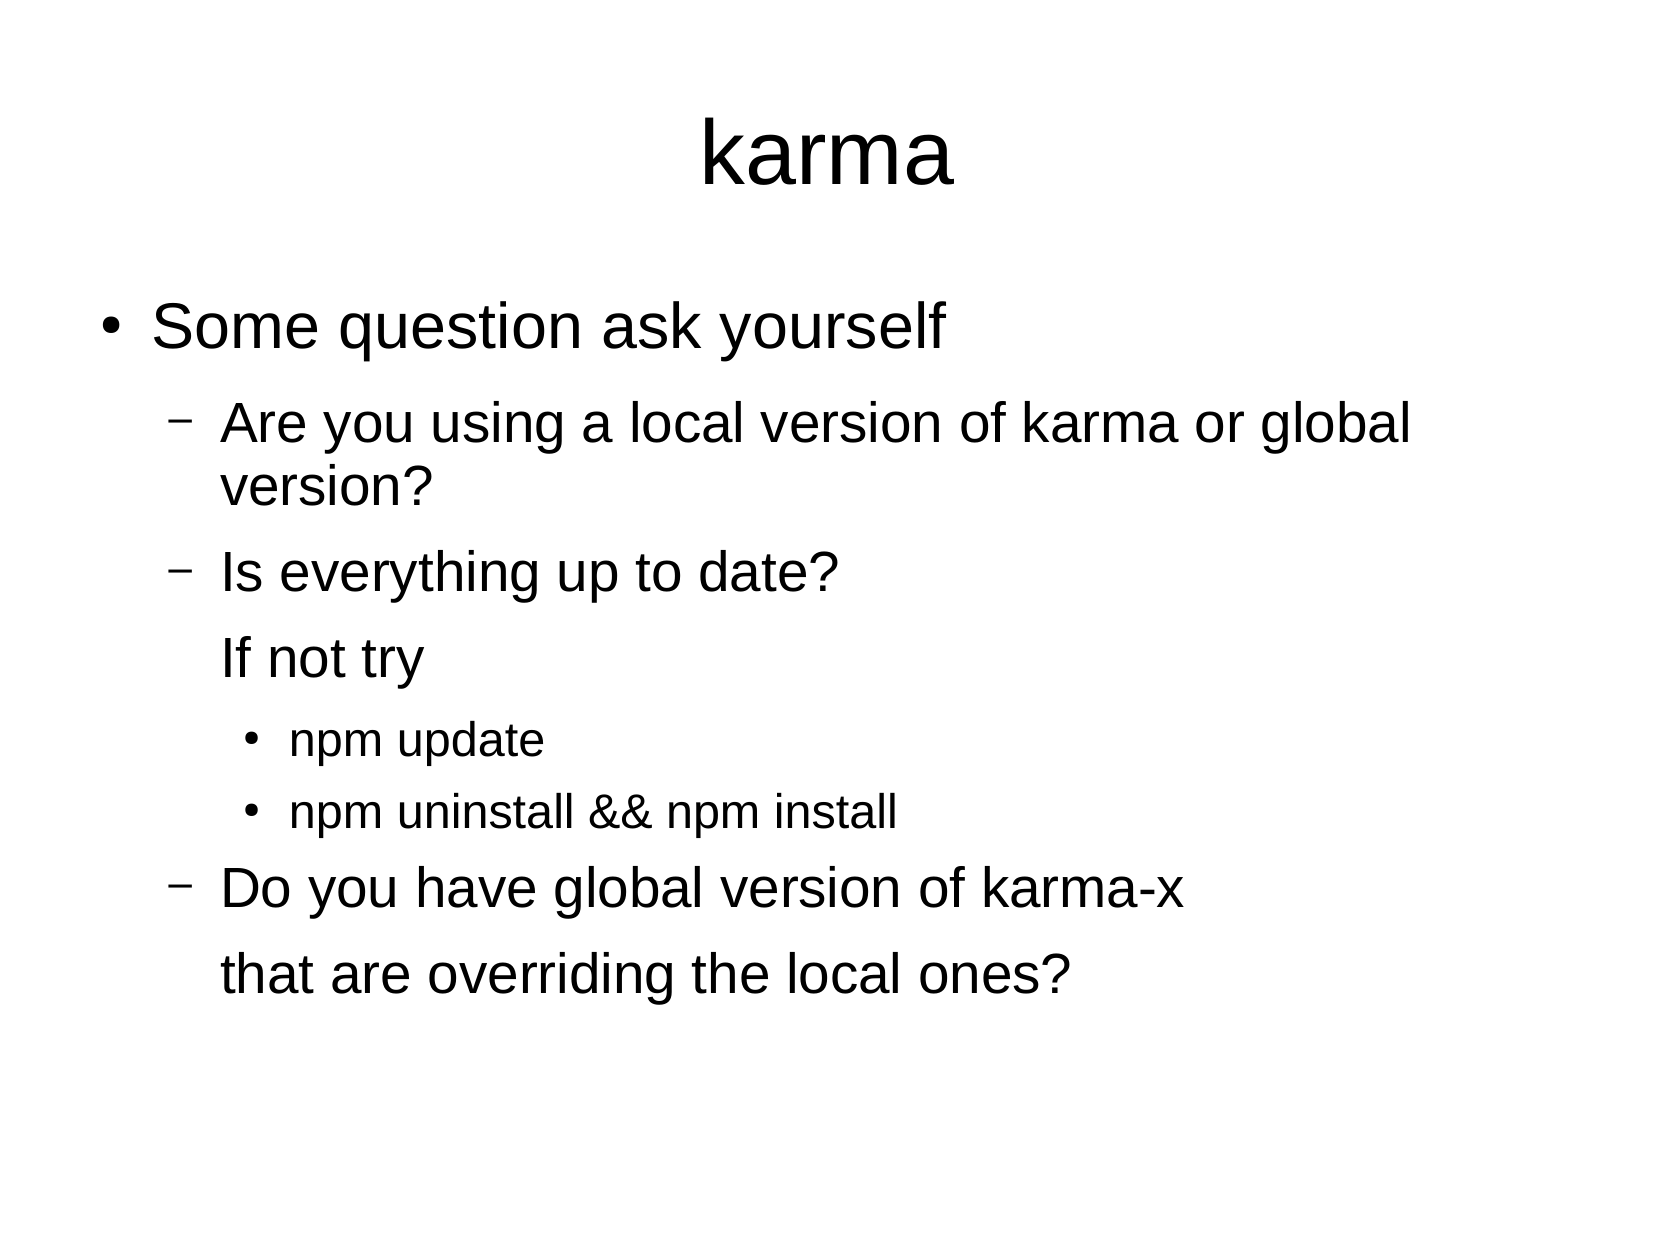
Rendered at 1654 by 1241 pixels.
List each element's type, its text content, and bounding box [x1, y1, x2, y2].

list Some question ask yourself Are you using a local version of karma or global version? Is everything up to date? If not try npm update npm uninstall && npm install Do you have global version of karma-x that are overriding the local ones? [82, 290, 1571, 1010]
title karma [82, 49, 1571, 257]
